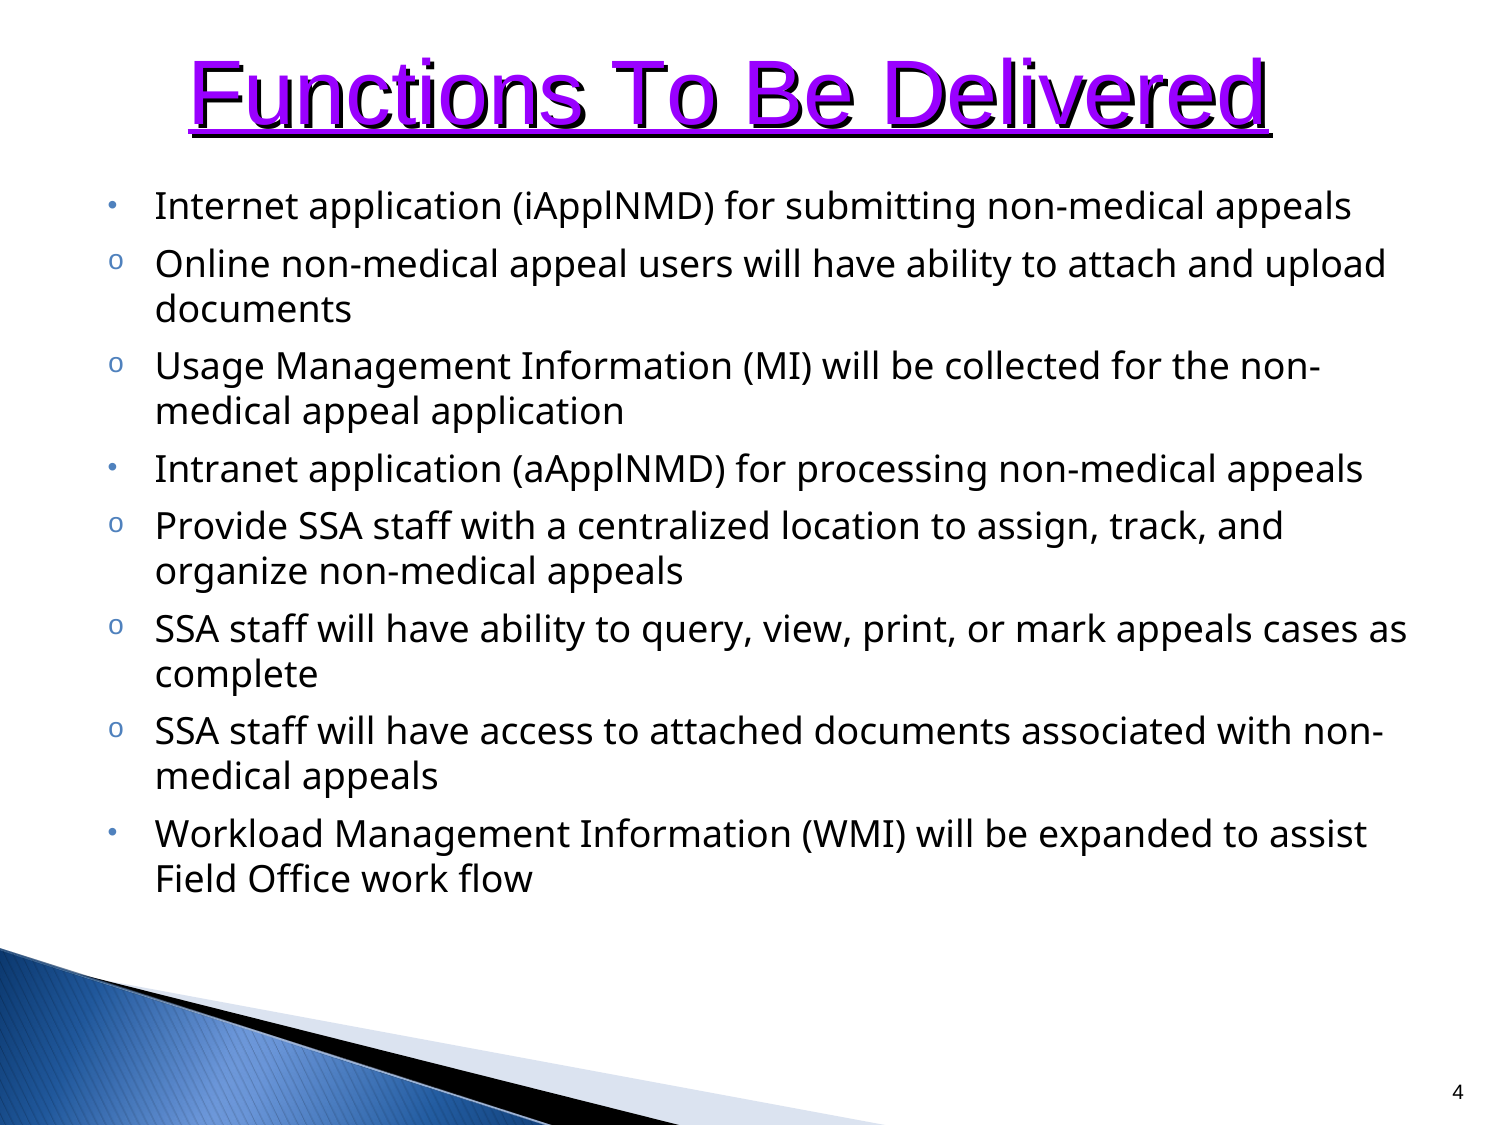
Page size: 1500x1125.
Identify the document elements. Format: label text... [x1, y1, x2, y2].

list Internet application (iApplNMD) for submitting non-medical appeals Online non-medical appeal users will have ability to attach and upload documents Usage Management Information (MI) will be collected for the non-medical appeal application Intranet application (aApplNMD) for processing non-medical appeals Provide SSA staff with a centralized location to assign, track, and organize non-medical appeals SSA staff will have ability to query, view, print, or mark appeals cases as complete SSA staff will have access to attached documents associated with non-medical appeals Workload Management Information (WMI) will be expanded to assist Field Office work flow [75, 174, 1426, 988]
picture [0, 947, 558, 1125]
text_box Functions To Be Delivered [165, 25, 1292, 150]
text_box <number> [1418, 1051, 1479, 1112]
